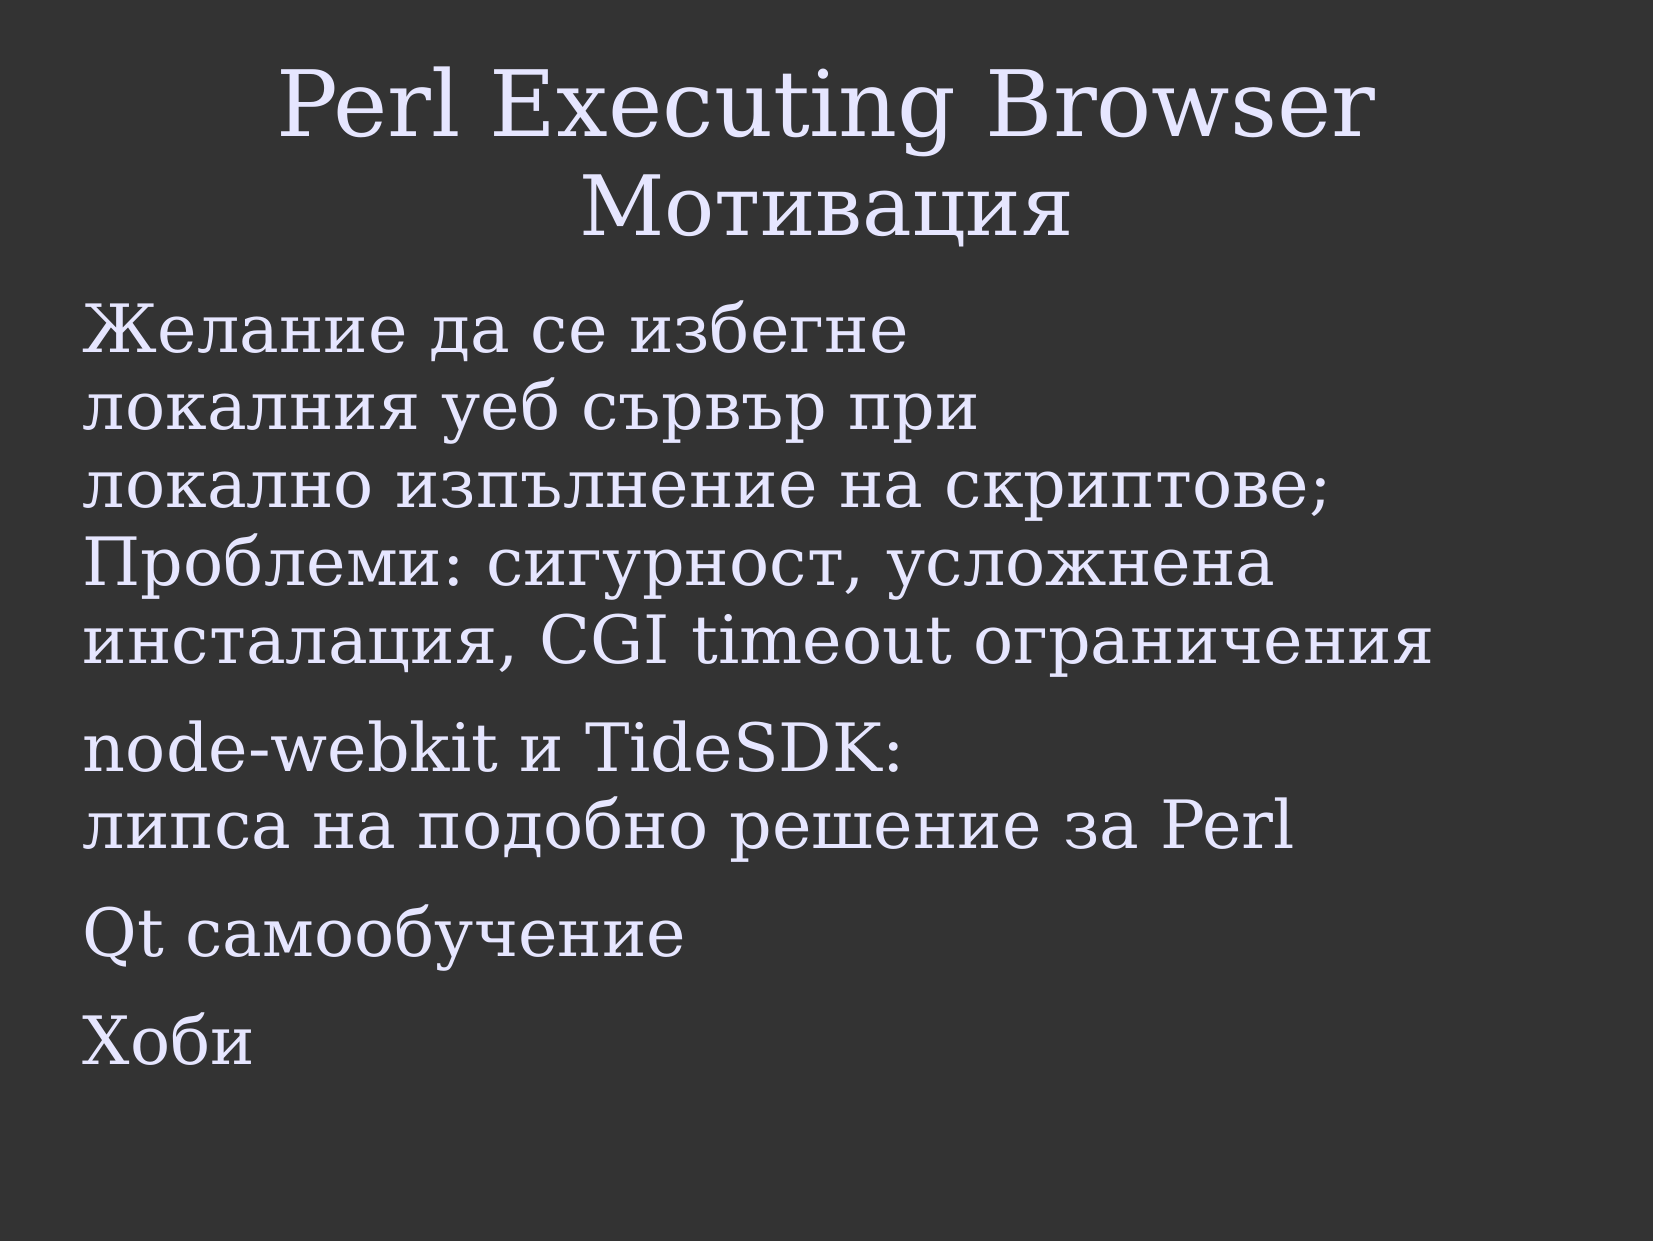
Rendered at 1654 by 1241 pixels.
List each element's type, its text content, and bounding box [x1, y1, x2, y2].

title Perl Executing Browser Мотивация [82, 49, 1571, 257]
list Желание да се избегне локалния уеб сървър при локално изпълнение на скриптове; Проблеми: сигурност, усложнена инсталация, CGI timeout ограничения node-webkit и TideSDK: липса на подобно решение за Perl Qt самообучение Хоби [82, 290, 1571, 1081]
